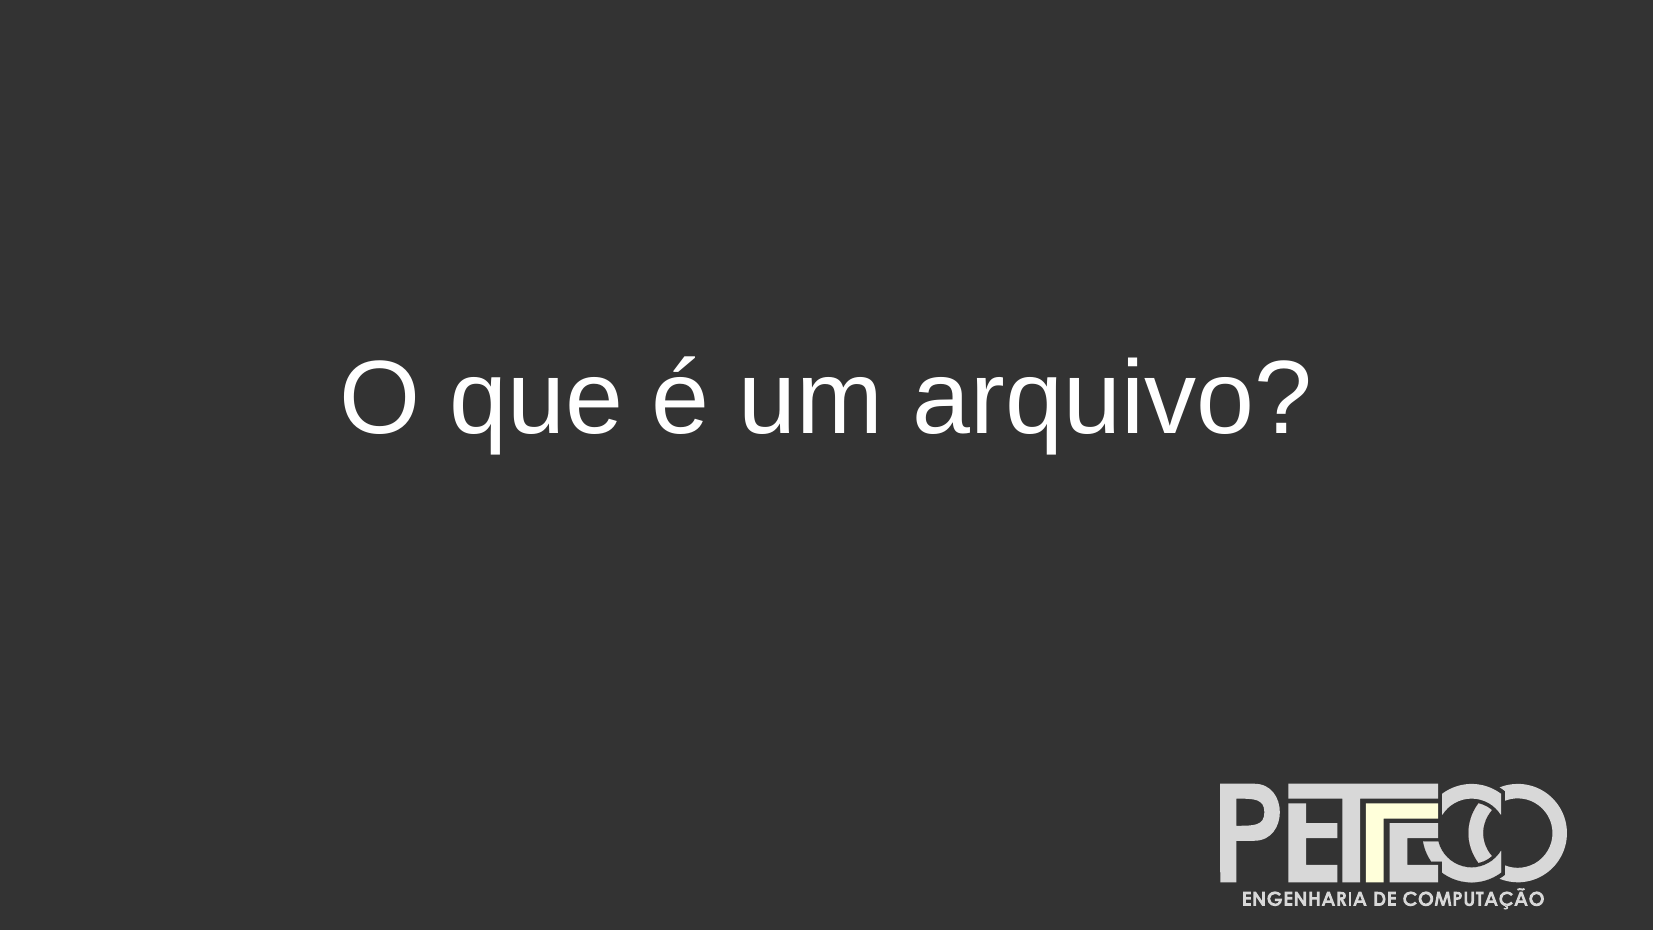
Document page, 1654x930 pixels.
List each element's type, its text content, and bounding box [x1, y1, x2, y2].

subtitle O que é um arquivo? [82, 37, 1571, 757]
